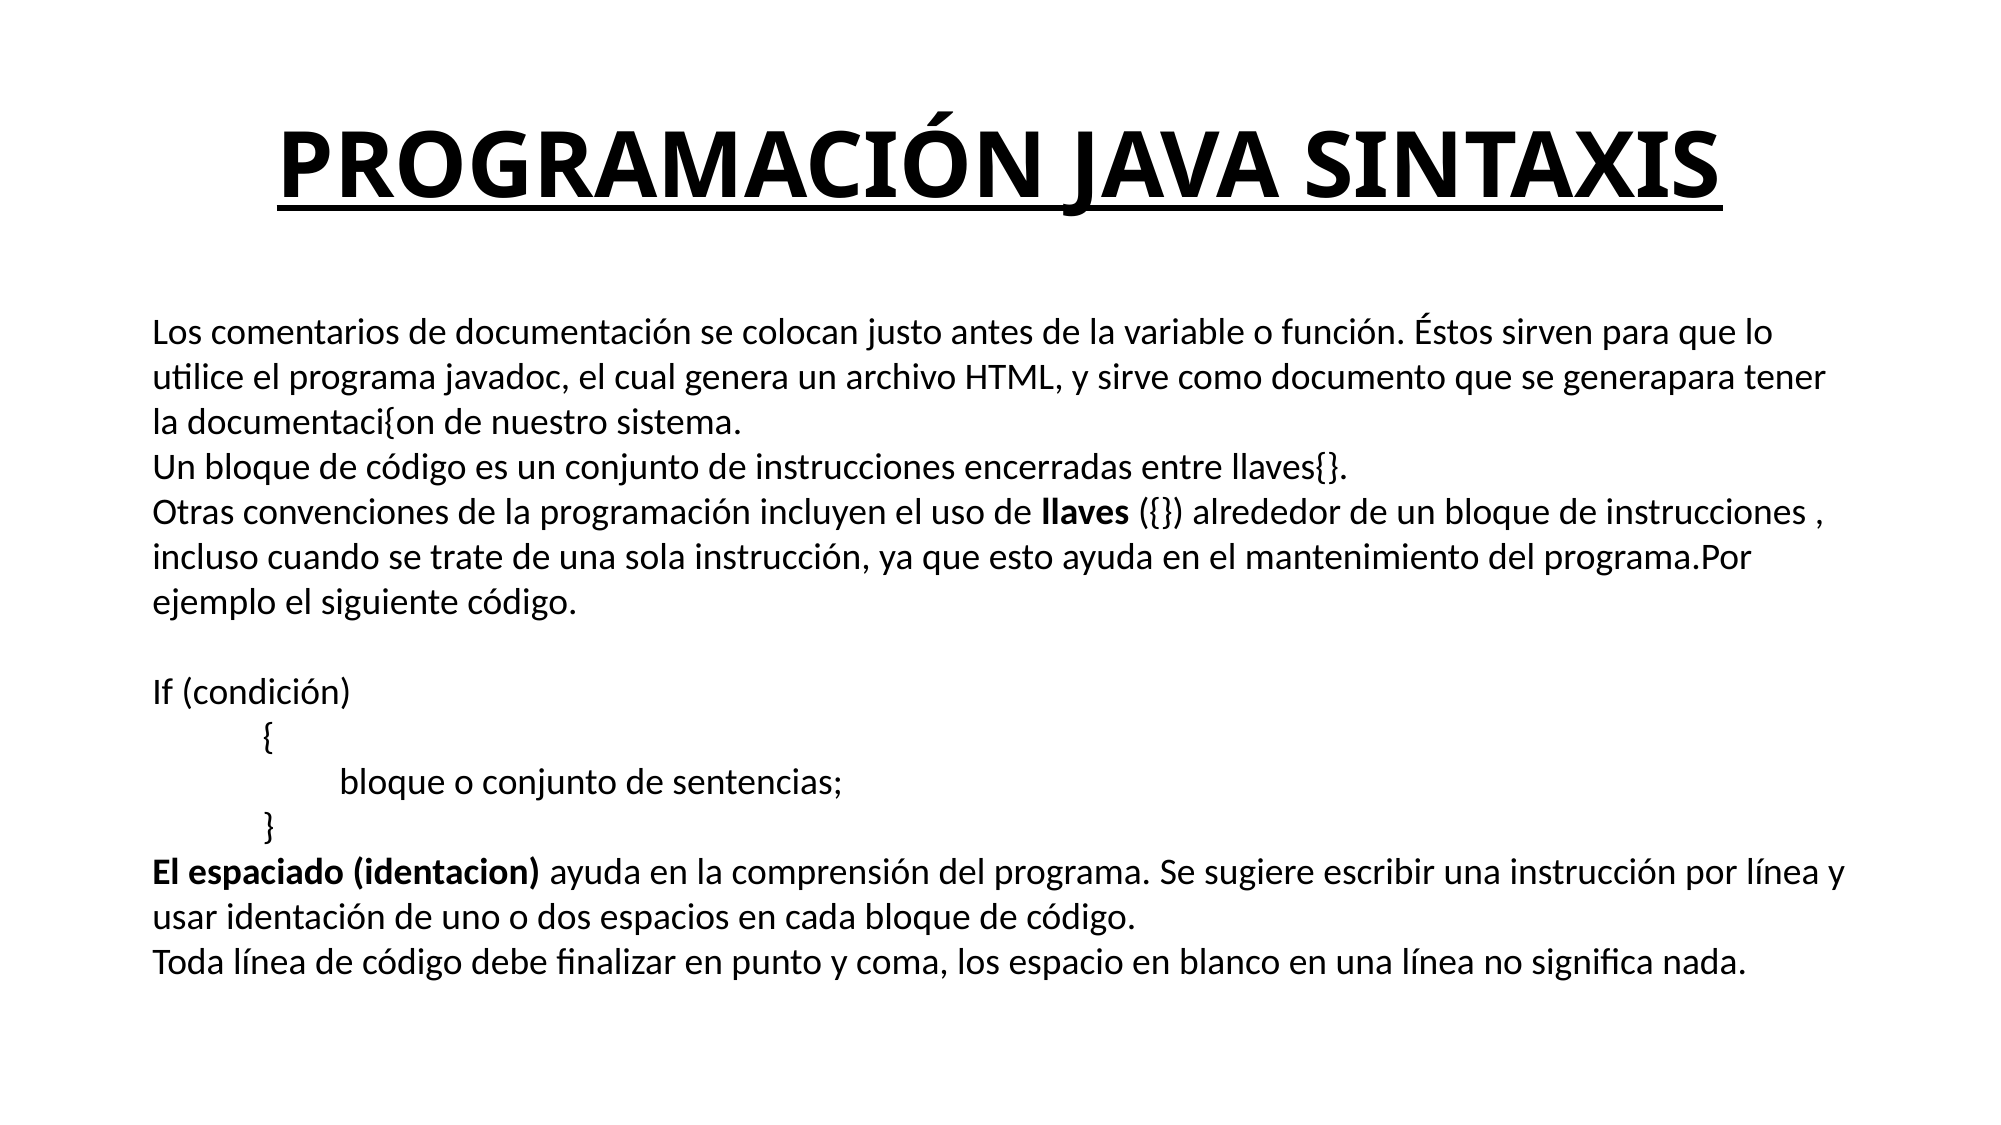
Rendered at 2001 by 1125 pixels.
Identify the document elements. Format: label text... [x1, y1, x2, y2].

text_box PROGRAMACIÓN JAVA SINTAXIS [137, 59, 1862, 277]
text_box Los comentarios de documentación se colocan justo antes de la variable o función. Éstos sirven para que lo utilice el programa javadoc, el cual genera un archivo HTML, y sirve como documento que se generapara tener la documentaci{on de nuestro sistema. Un bloque de código es un conjunto de instrucciones encerradas entre llaves{}. Otras convenciones de la programación incluyen el uso de llaves ({}) alrededor de un bloque de instrucciones , incluso cuando se trate de una sola instrucción, ya que esto ayuda en el mantenimiento del programa.Por ejemplo el siguiente código. If (condición) { bloque o conjunto de sentencias; } El espaciado (identacion) ayuda en la comprensión del programa. Se sugiere escribir una instrucción por línea y usar identación de uno o dos espacios en cada bloque de código. Toda línea de código debe finalizar en punto y coma, los espacio en blanco en una línea no significa nada. [137, 299, 1862, 1013]
